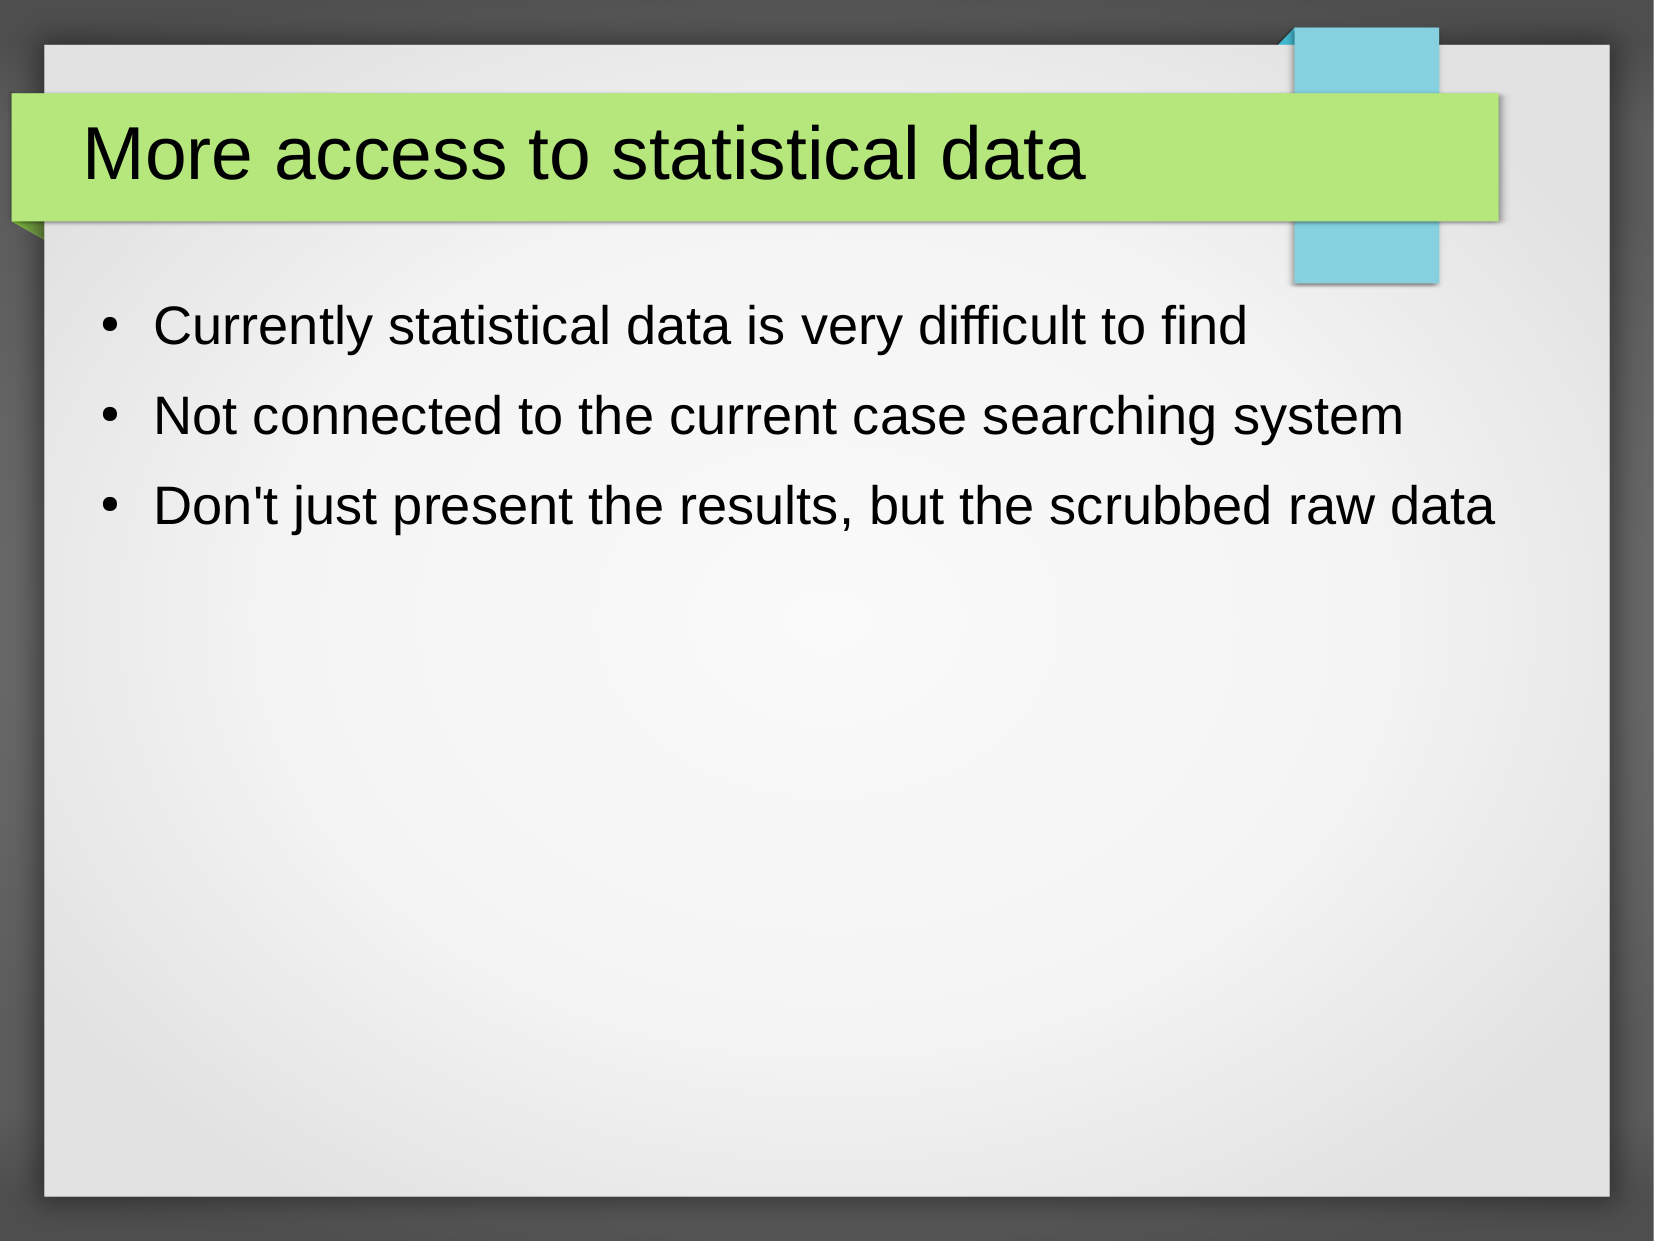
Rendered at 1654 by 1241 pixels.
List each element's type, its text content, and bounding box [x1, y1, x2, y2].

picture [0, 0, 1654, 1241]
title More access to statistical data [82, 94, 1264, 213]
list Currently statistical data is very difficult to find Not connected to the current case searching system Don't just present the results, but the scrubbed raw data [82, 295, 1571, 1015]
